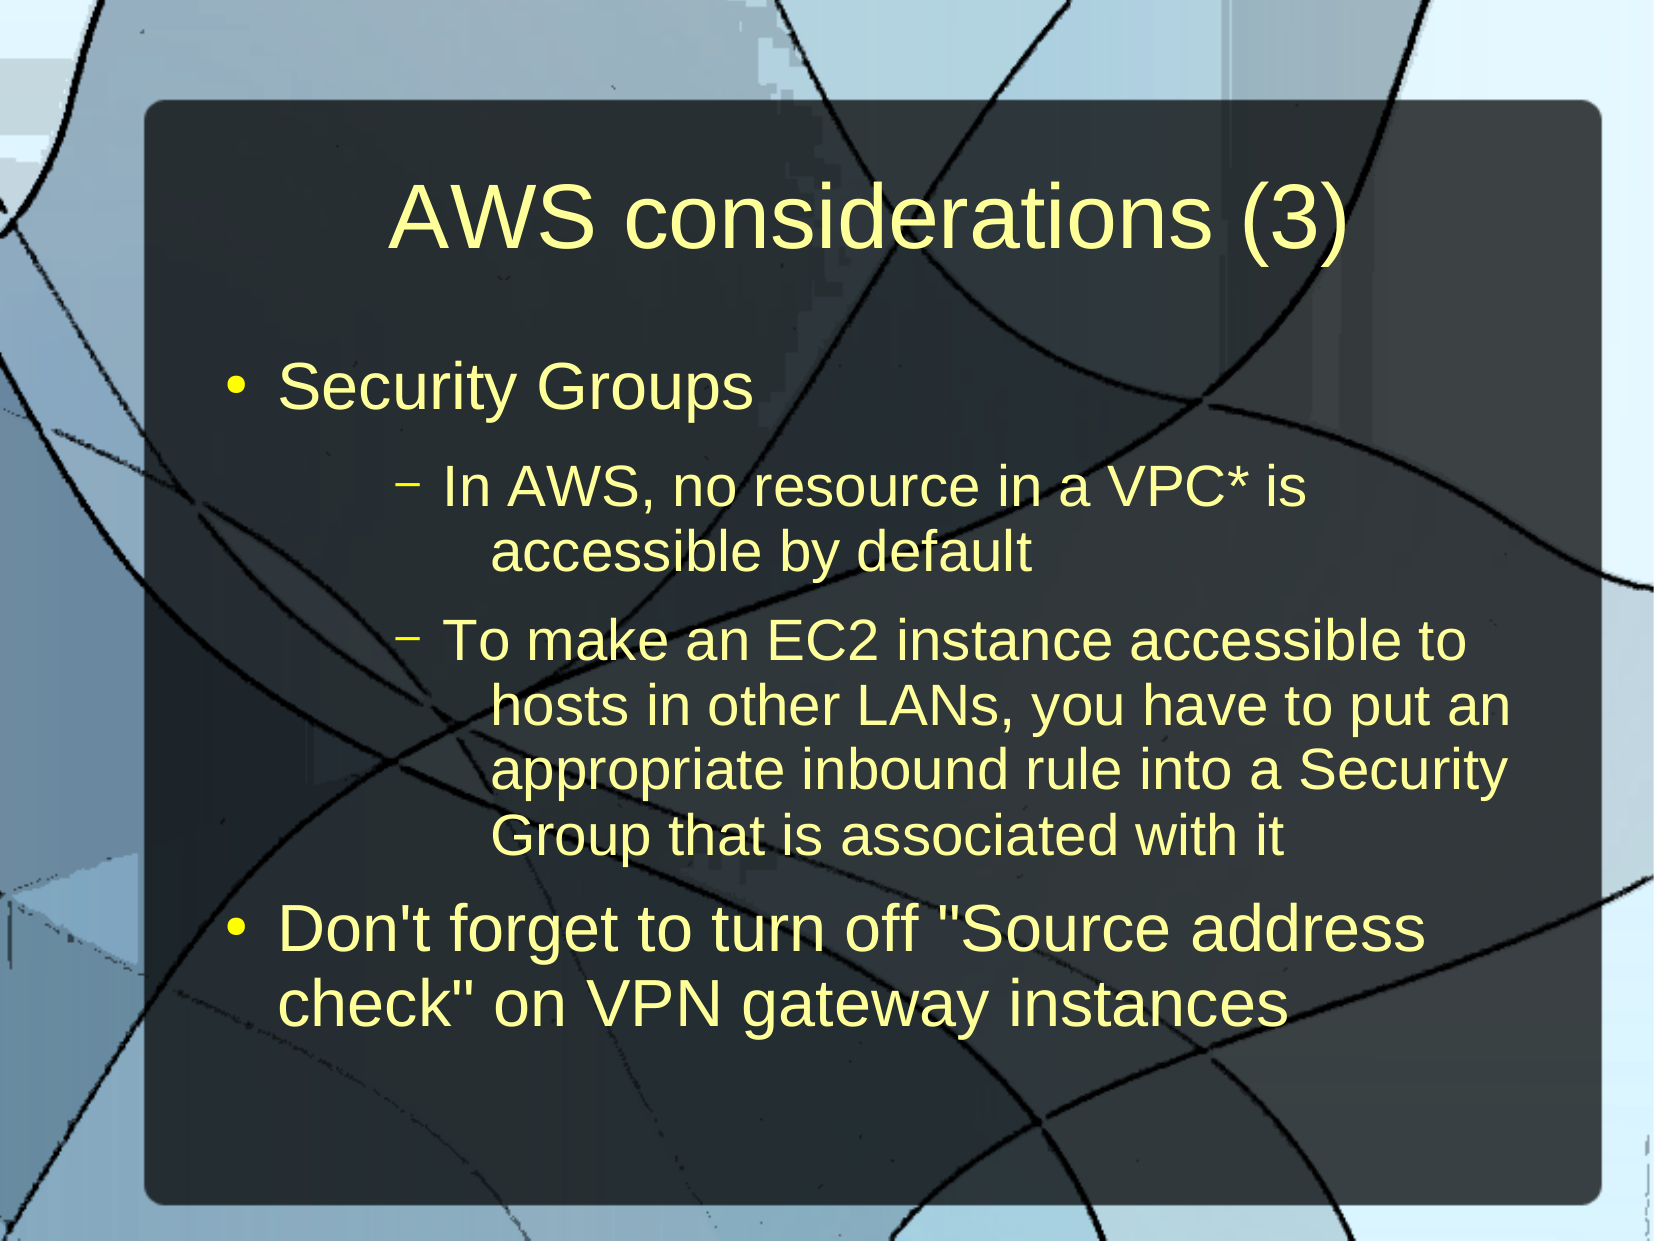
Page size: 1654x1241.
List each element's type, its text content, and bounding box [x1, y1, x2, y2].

picture [0, 0, 1654, 1241]
list Security Groups In AWS, no resource in a VPC* is accessible by default To make an EC2 instance accessible to hosts in other LANs, you have to put an appropriate inbound rule into a Security Group that is associated with it Don't forget to turn off "Source address check" on VPN gateway instances [206, 349, 1571, 1069]
title AWS considerations (3) [159, 108, 1583, 325]
